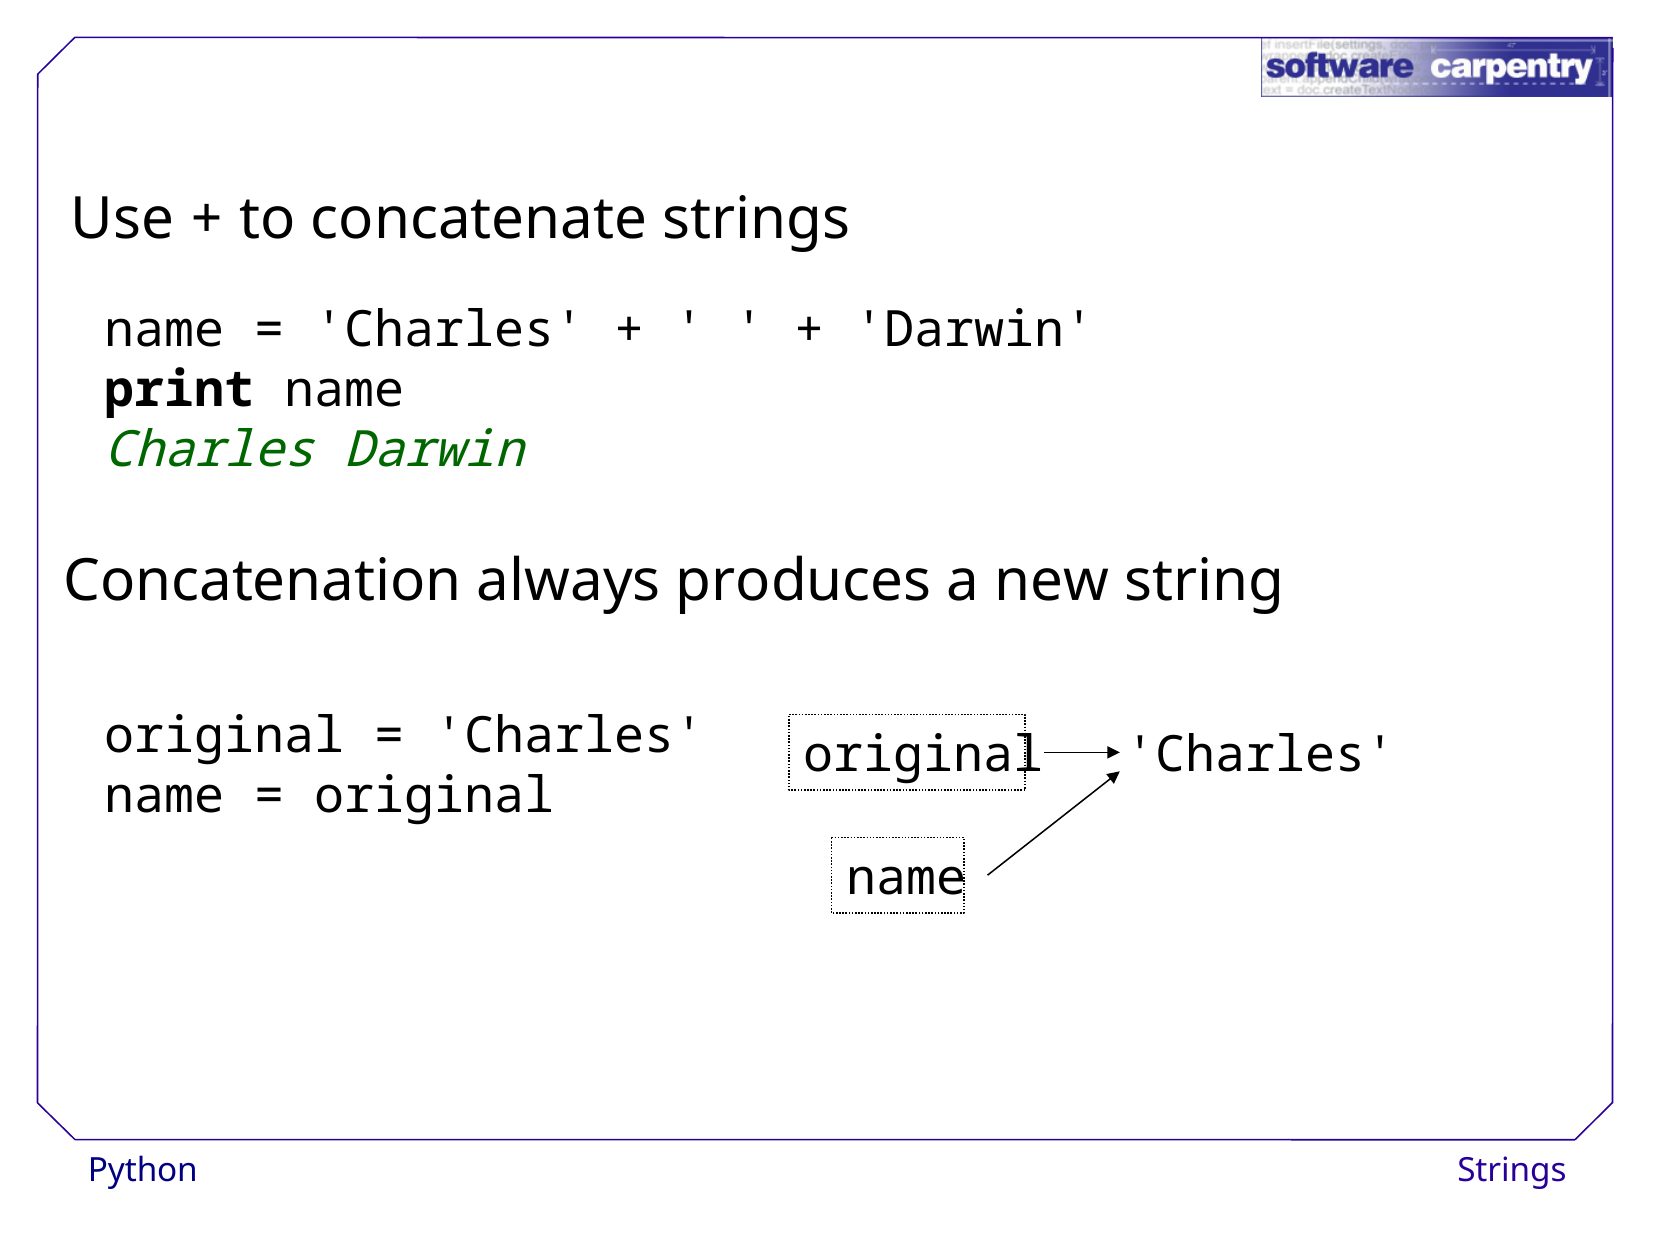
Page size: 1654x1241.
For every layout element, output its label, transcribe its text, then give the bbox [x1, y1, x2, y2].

text_box name = 'Charles' + ' ' + 'Darwin' print name Charles Darwin [89, 289, 1593, 498]
text_box original [789, 714, 1026, 791]
text_box 'Charles' [1110, 714, 1583, 1055]
text_box original = 'Charles' name = original [89, 695, 610, 1112]
text_box Concatenation always produces a new string [48, 499, 1450, 621]
text_box name [831, 837, 964, 914]
picture [1261, 39, 1613, 97]
text_box Use + to concatenate strings [55, 138, 1016, 259]
